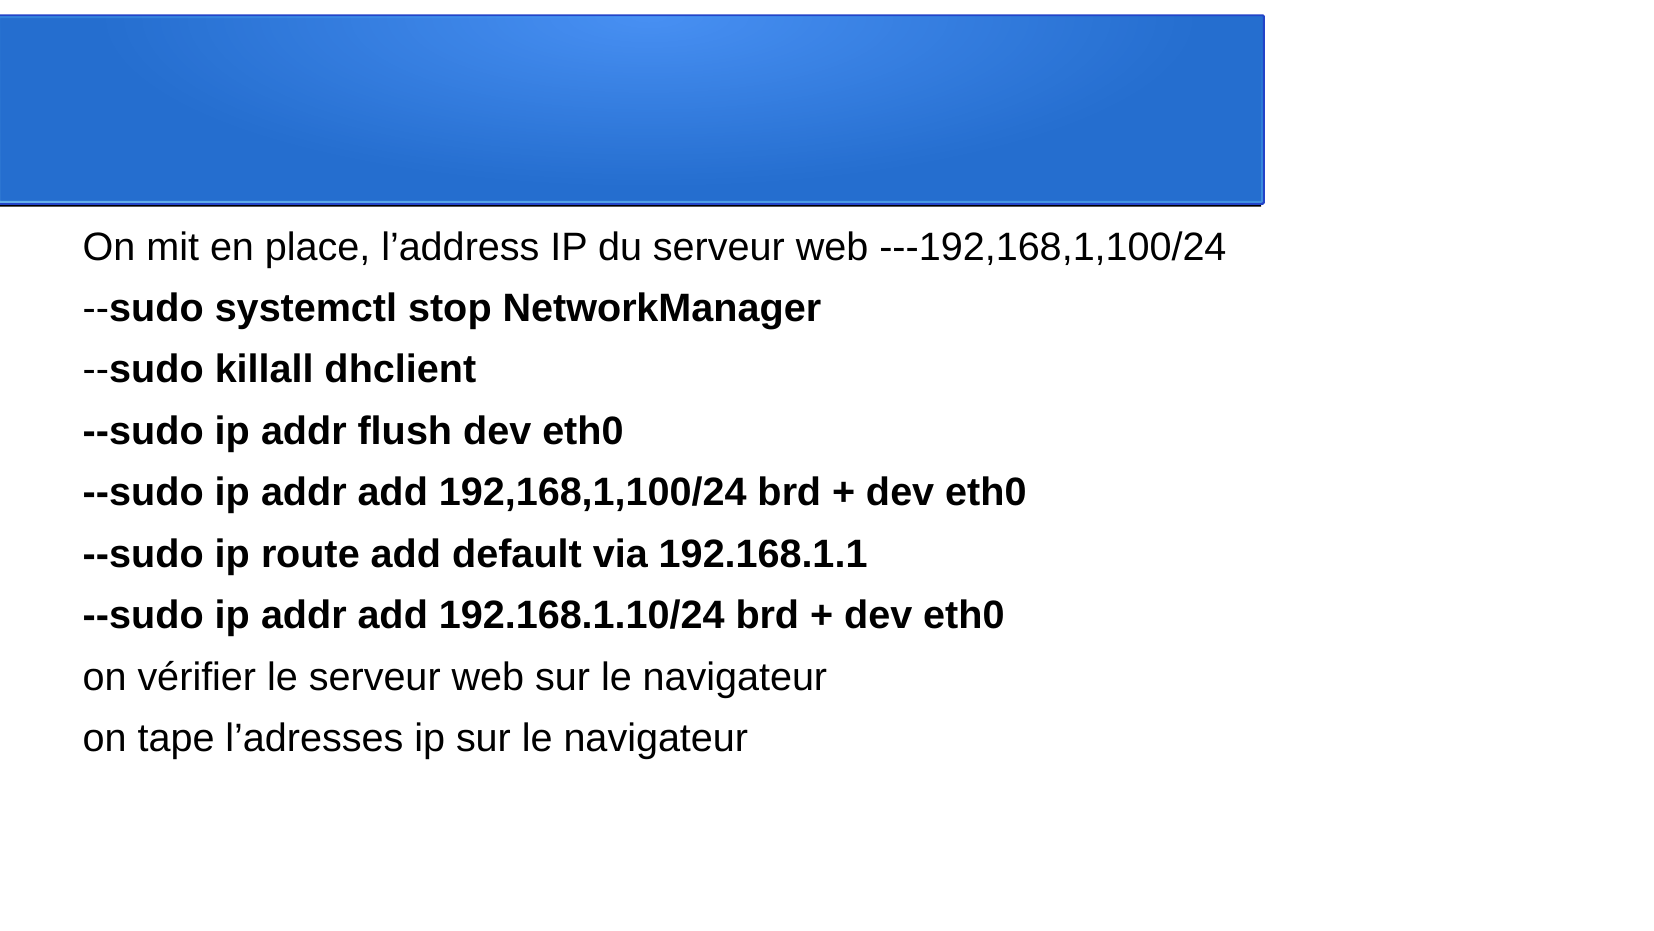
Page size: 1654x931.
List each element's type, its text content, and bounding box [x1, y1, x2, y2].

list On mit en place, l’address IP du serveur web ---192,168,1,100/24 --sudo systemctl stop NetworkManager --sudo killall dhclient --sudo ip addr flush dev eth0 --sudo ip addr add 192,168,1,100/24 brd + dev eth0 --sudo ip route add default via 192.168.1.1 --sudo ip addr add 192.168.1.10/24 brd + dev eth0 on vérifier le serveur web sur le navigateur on tape l’adresses ip sur le navigateur [82, 224, 1571, 764]
